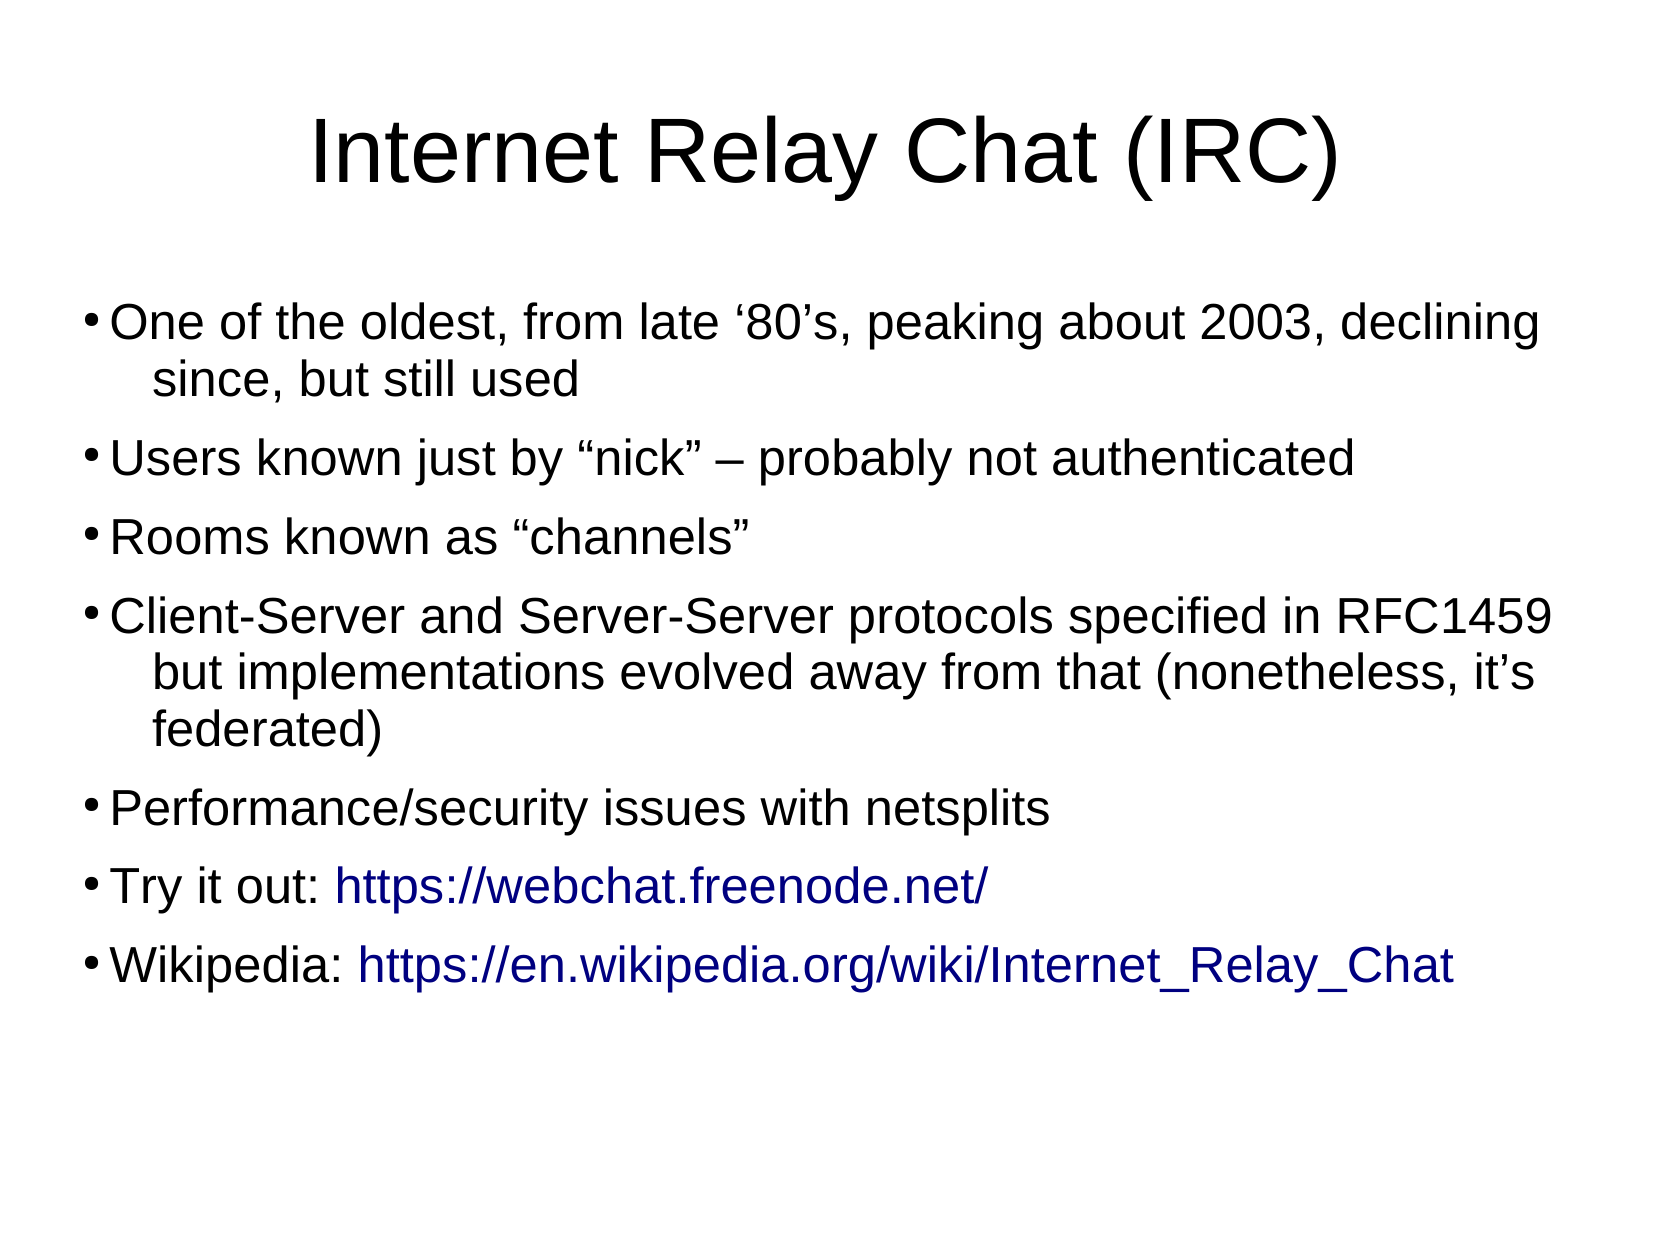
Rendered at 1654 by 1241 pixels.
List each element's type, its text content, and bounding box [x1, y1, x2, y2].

title Internet Relay Chat (IRC) [82, 49, 1569, 255]
list One of the oldest, from late ‘80’s, peaking about 2003, declining since, but still used Users known just by “nick” – probably not authenticated Rooms known as “channels” Client-Server and Server-Server protocols specified in RFC1459 but implementations evolved away from that (nonetheless, it’s federated) Performance/security issues with netsplits Try it out: https://webchat.freenode.net/ Wikipedia: https://en.wikipedia.org/wiki/Internet_Relay_Chat [82, 290, 1569, 1008]
